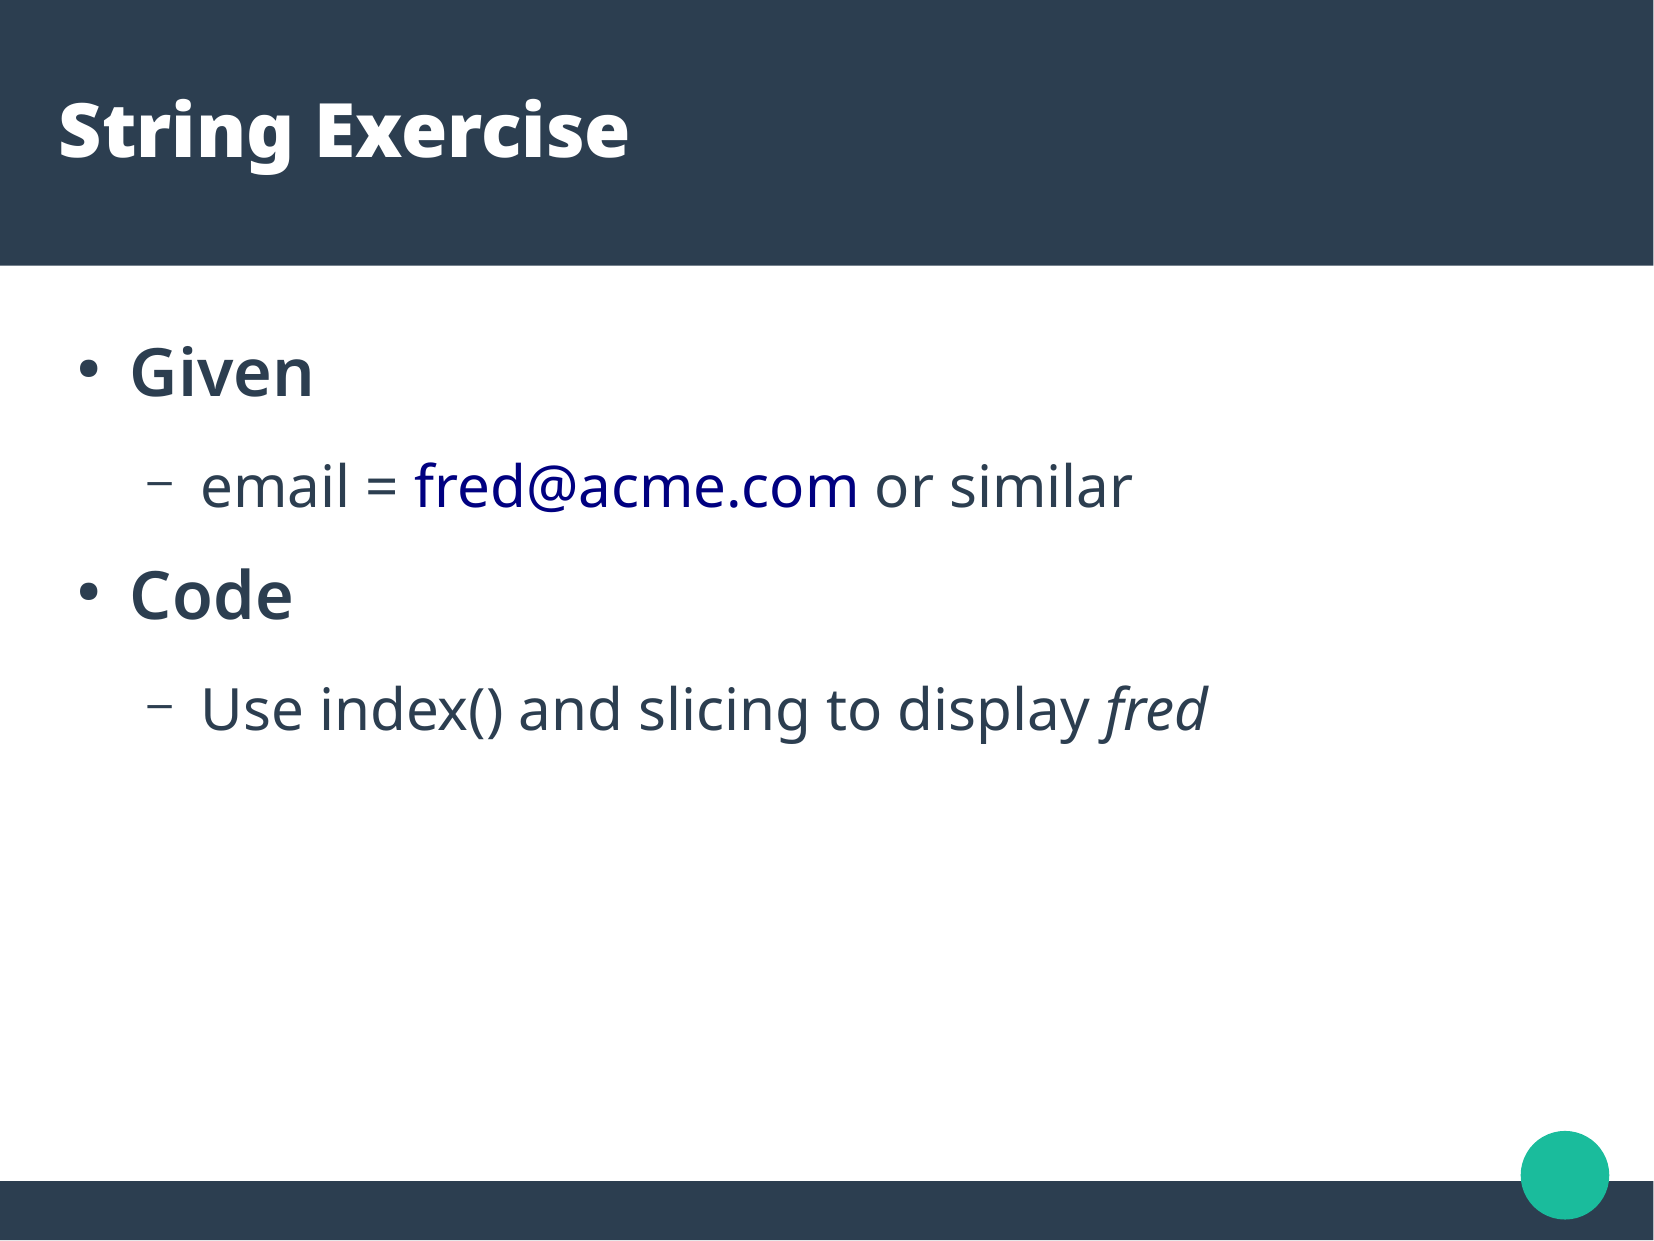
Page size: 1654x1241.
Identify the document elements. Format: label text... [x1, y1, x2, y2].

list Given email = fred@acme.com or similar Code Use index() and slicing to display fred [59, 324, 1595, 1152]
title String Exercise [59, 49, 1595, 207]
